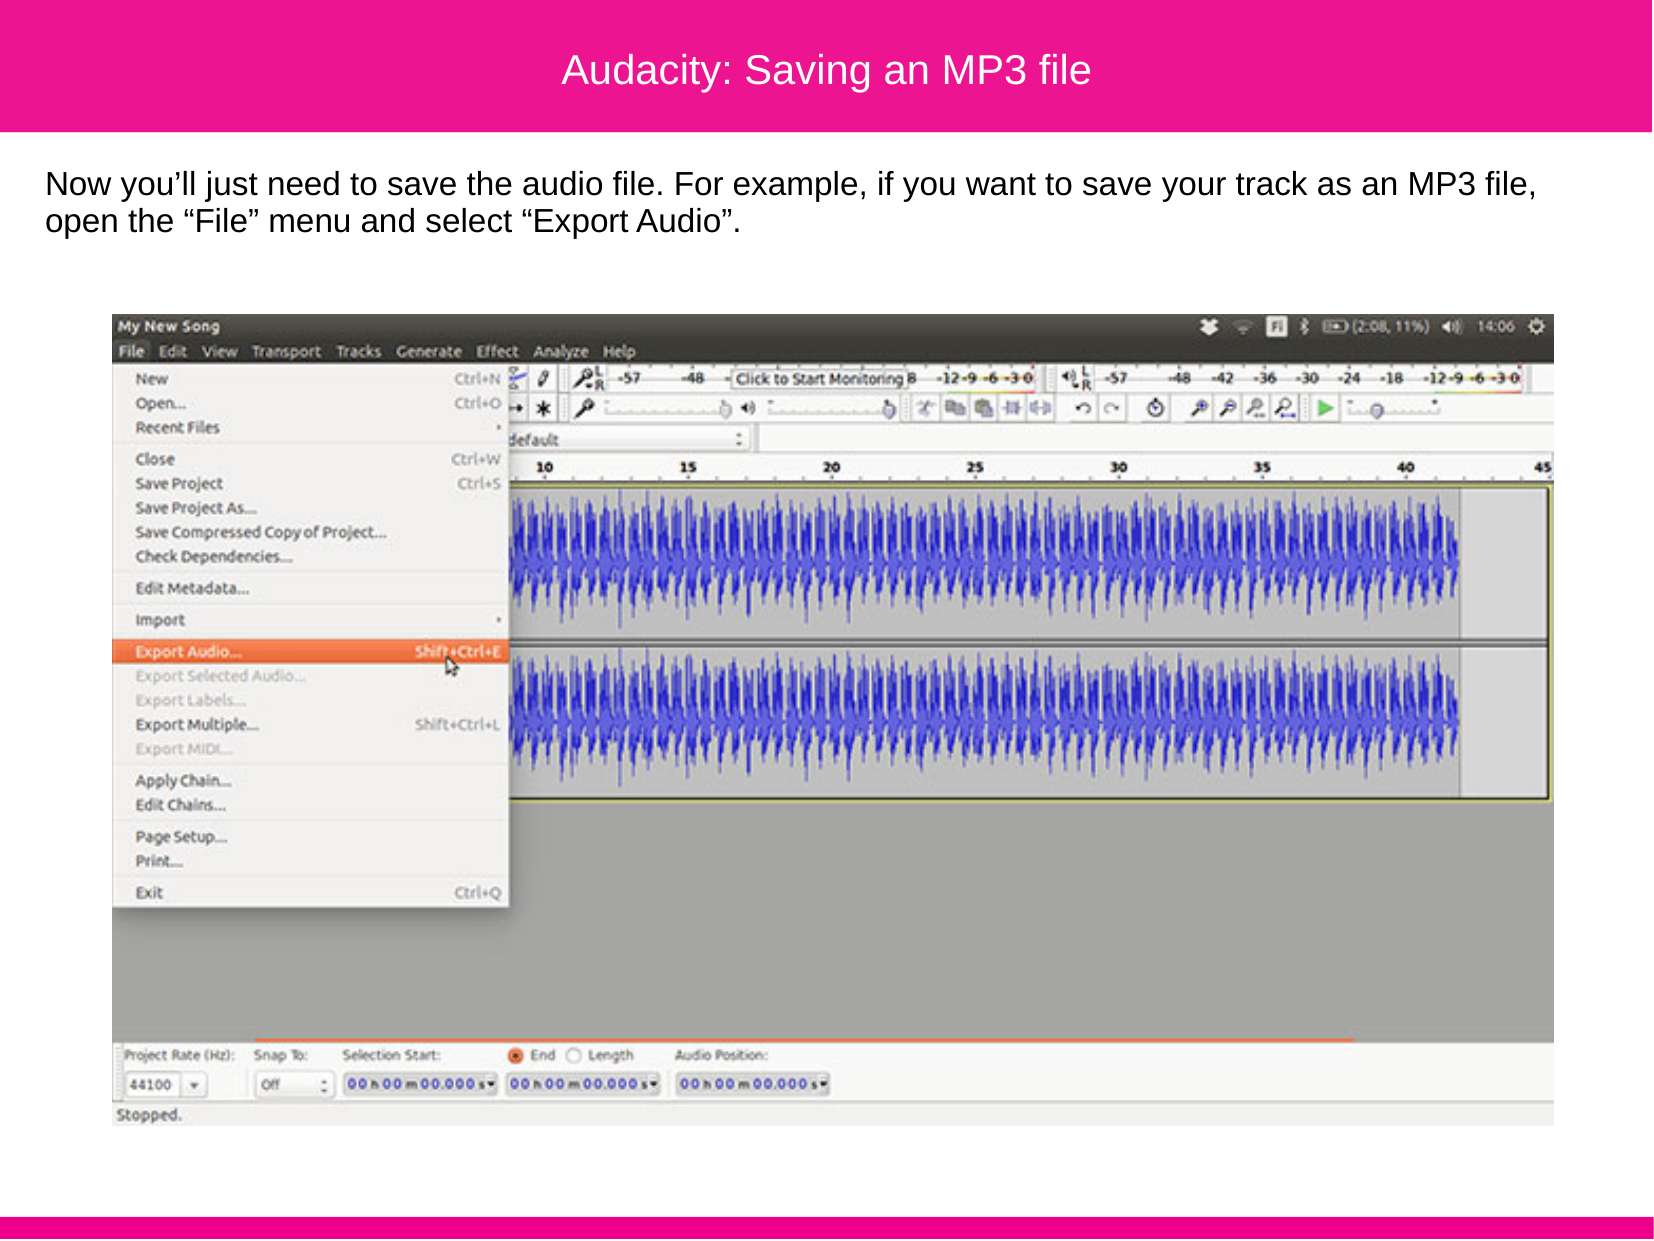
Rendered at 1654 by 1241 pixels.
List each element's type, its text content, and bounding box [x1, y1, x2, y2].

list Now you’ll just need to save the audio file. For example, if you want to save your track as an MP3 file, open the “File” menu and select “Export Audio”. [45, 165, 1606, 271]
picture [0, 0, 1654, 1241]
title Audacity: Saving an MP3 file [82, 46, 1571, 94]
